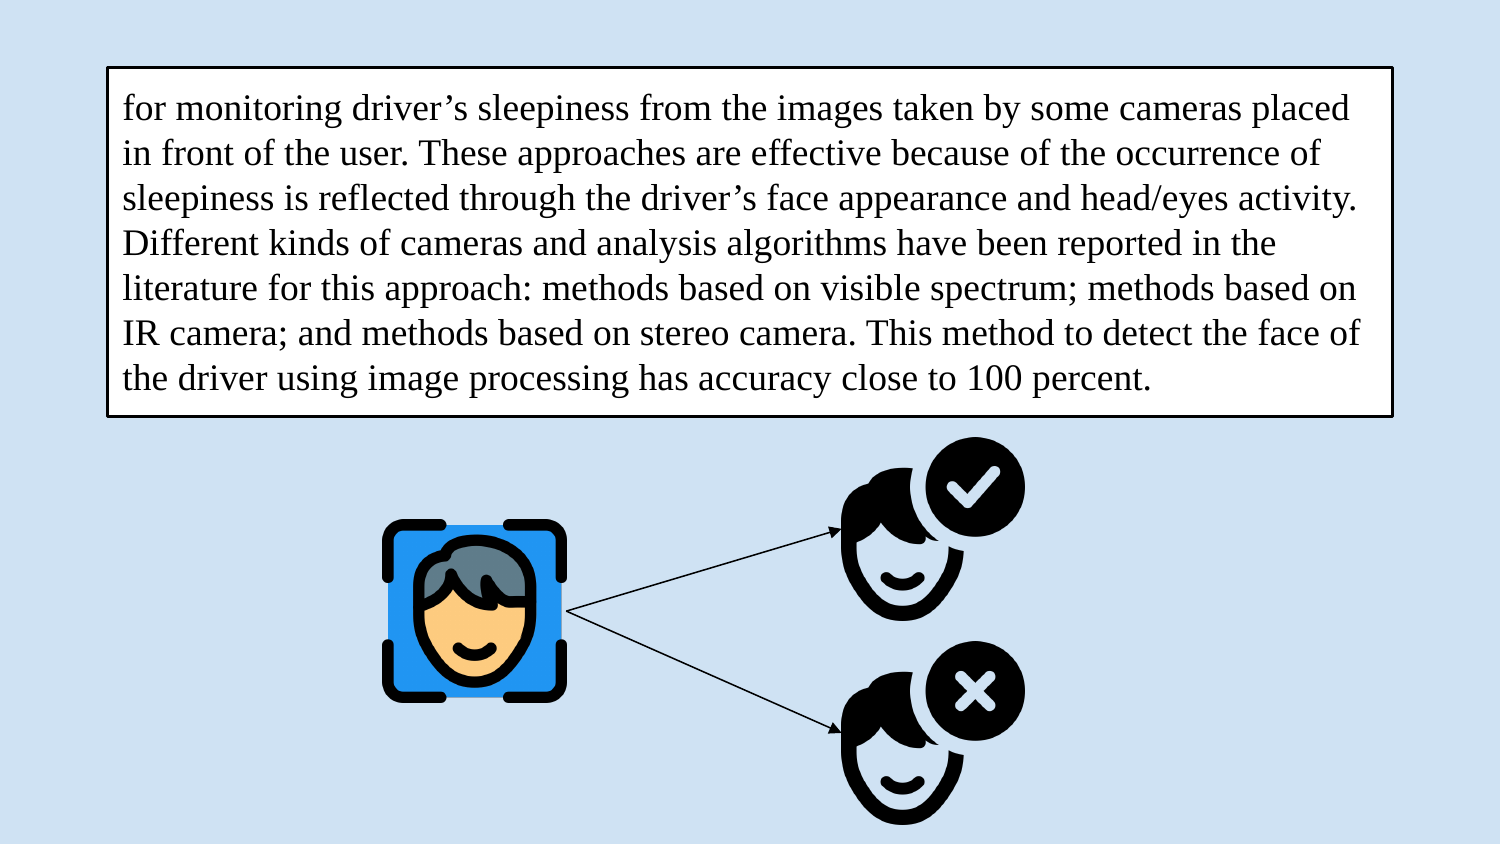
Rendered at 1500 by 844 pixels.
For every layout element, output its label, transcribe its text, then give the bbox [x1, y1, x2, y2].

picture [382, 519, 567, 703]
text_box for monitoring driver’s sleepiness from the images taken by some cameras placed in front of the user. These approaches are effective because of the occurrence of sleepiness is reflected through the driver’s face appearance and head/eyes activity. Different kinds of cameras and analysis algorithms have been reported in the literature for this approach: methods based on visible spectrum; methods based on IR camera; and methods based on stereo camera. This method to detect the face of the driver using image processing has accuracy close to 100 percent. [107, 67, 1393, 417]
picture [841, 437, 1025, 621]
picture [841, 641, 1025, 825]
